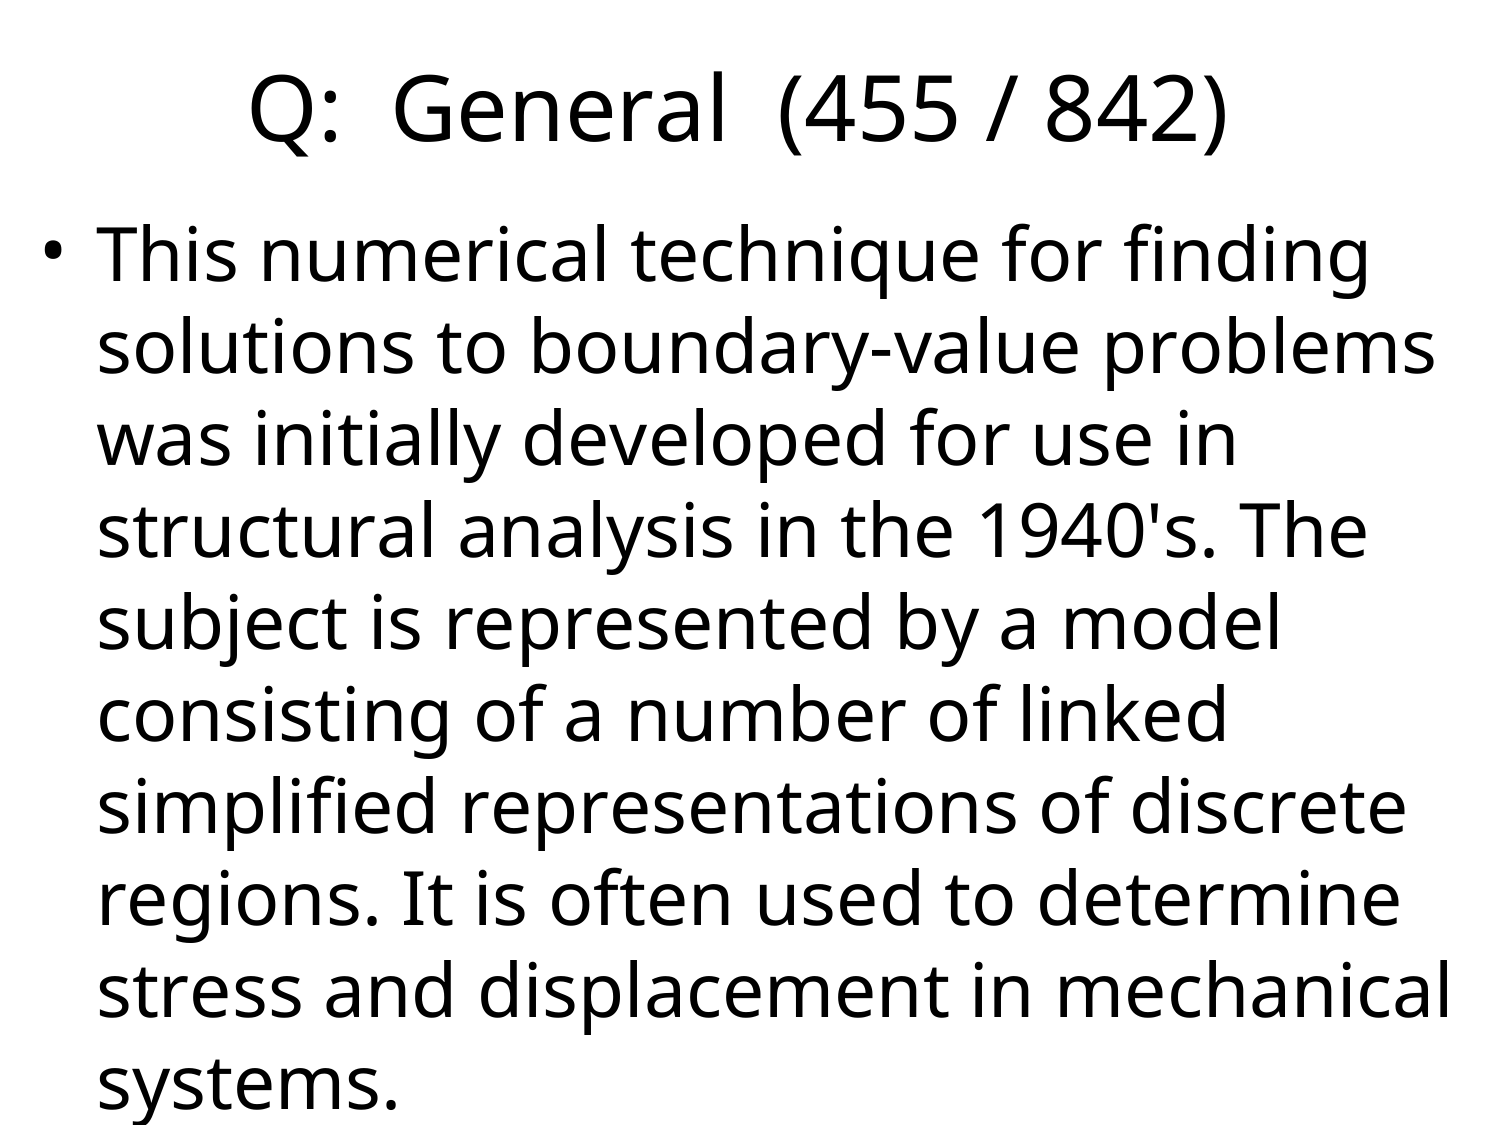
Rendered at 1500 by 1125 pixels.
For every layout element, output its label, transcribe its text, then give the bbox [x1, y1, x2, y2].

title Q: General (455 / 842) [24, 12, 1476, 200]
list This numerical technique for finding solutions to boundary-value problems was initially developed for use in structural analysis in the 1940's. The subject is represented by a model consisting of a number of linked simplified representations of discrete regions. It is often used to determine stress and displacement in mechanical systems. [24, 200, 1476, 1101]
